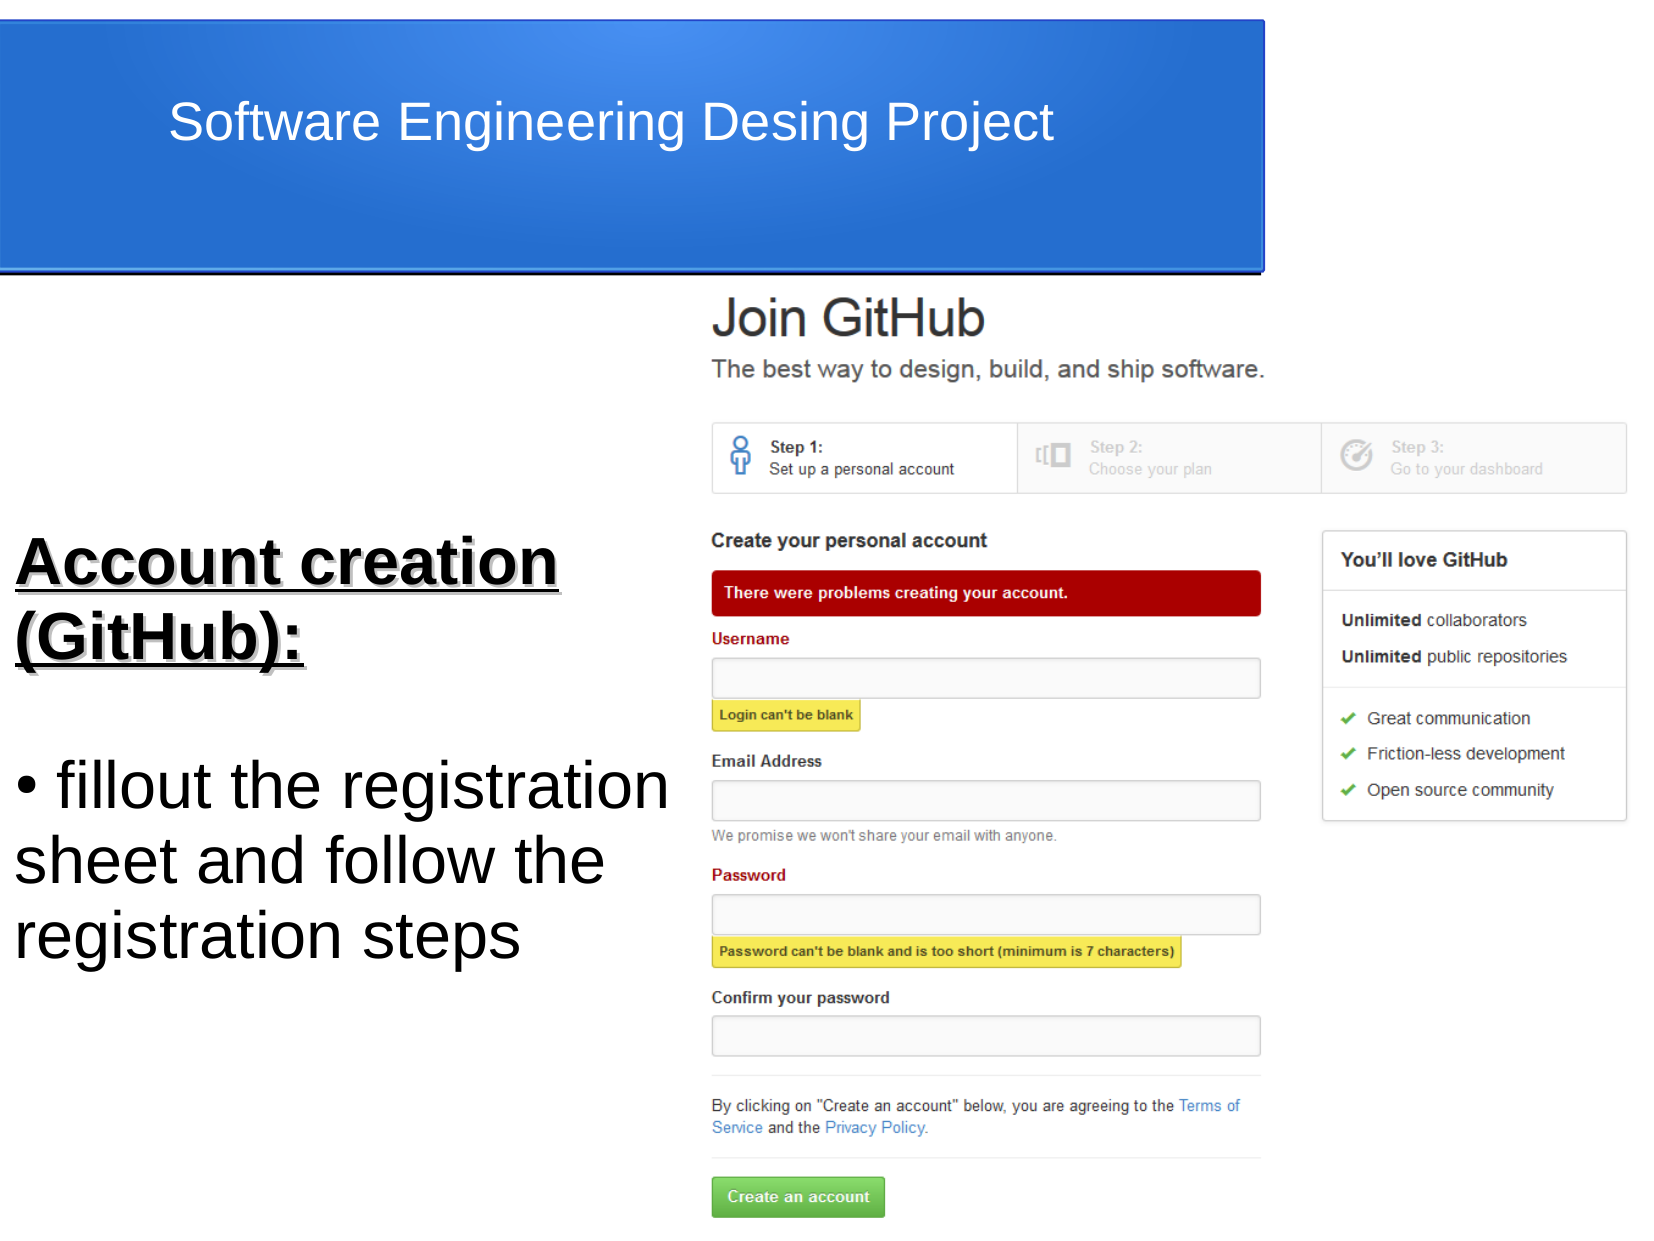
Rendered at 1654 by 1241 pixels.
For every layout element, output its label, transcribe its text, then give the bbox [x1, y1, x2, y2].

text_box Software Engineering Desing Project [153, 83, 1071, 201]
picture [696, 283, 1637, 1241]
text_box Account creation (GitHub): fillout the registration sheet and follow the registration steps [0, 516, 689, 981]
